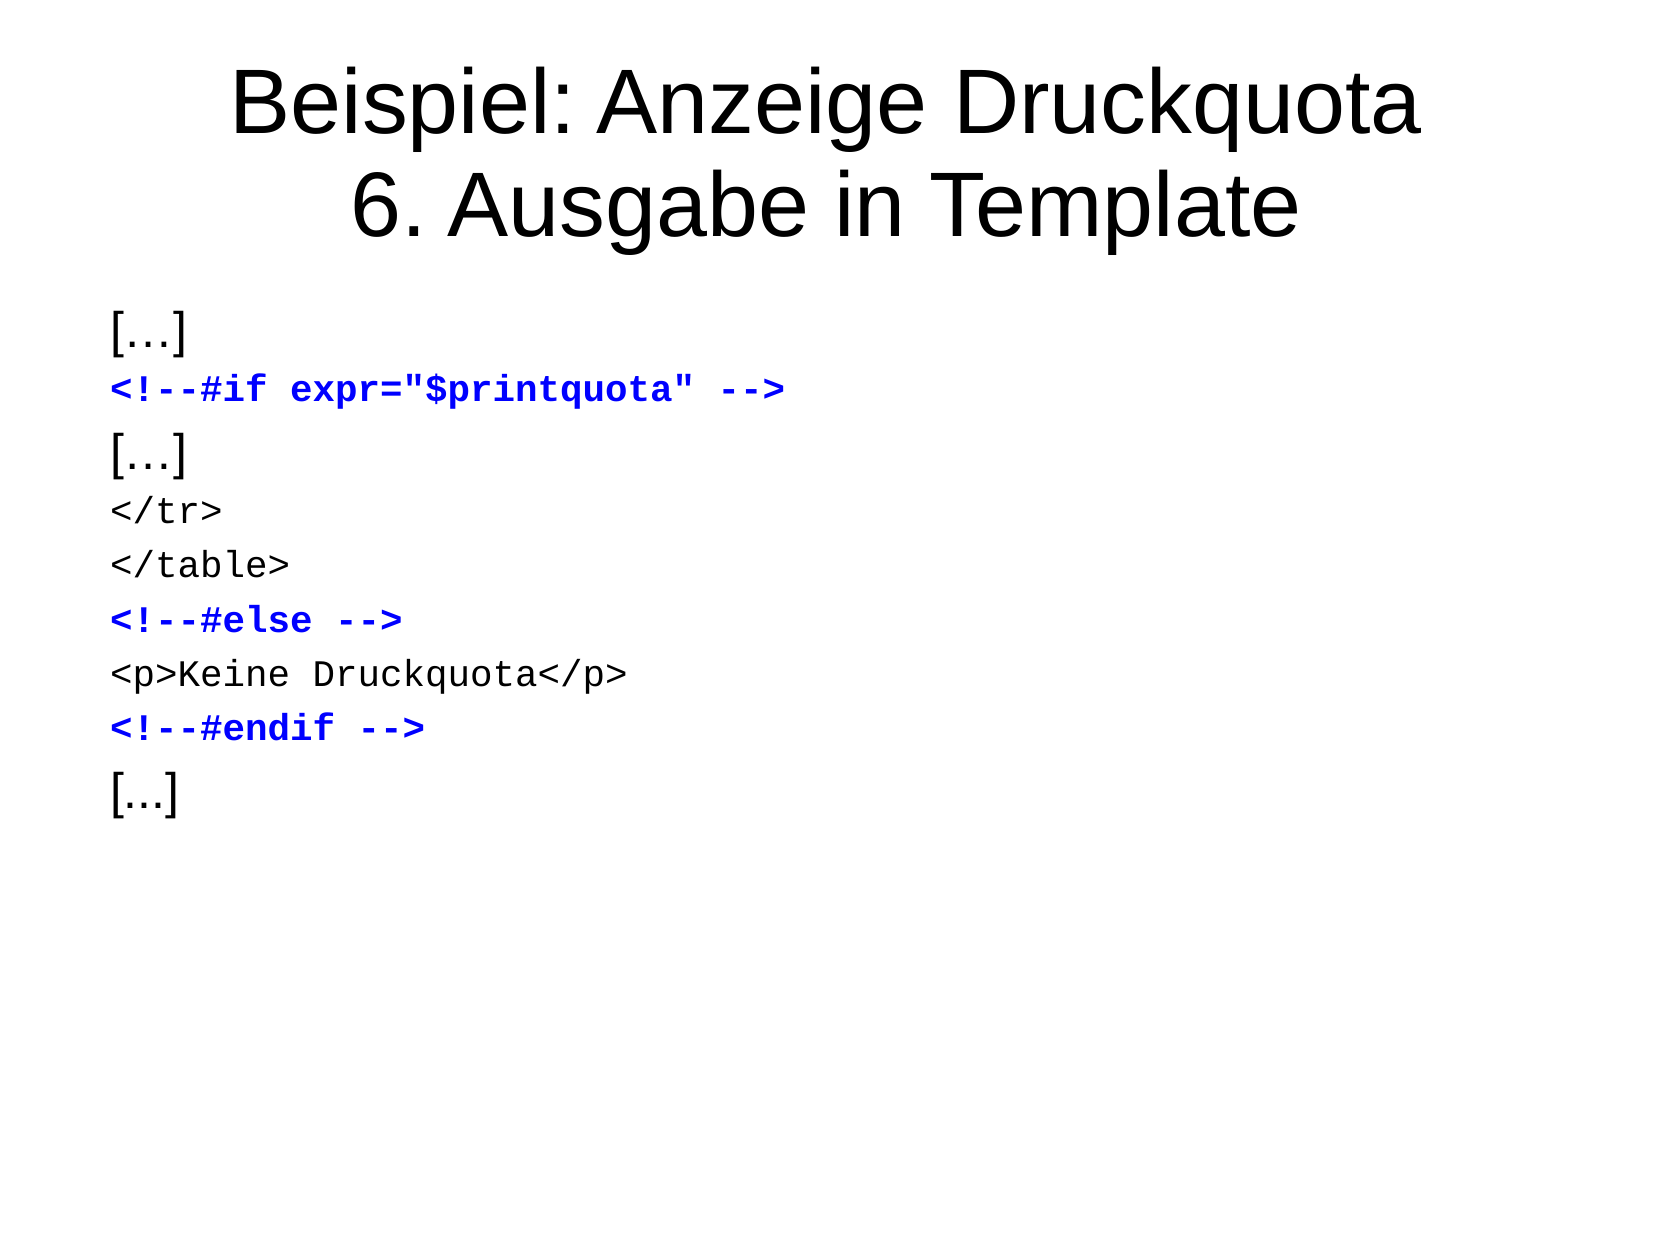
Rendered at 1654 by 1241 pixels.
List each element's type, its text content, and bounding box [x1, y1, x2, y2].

text_box […] <!--#if expr="$printquota" --> […] </tr> </table> <!--#else --> <p>Keine Druckquota</p> <!--#endif --> [...] [88, 295, 1565, 1182]
title Beispiel: Anzeige Druckquota 6. Ausgabe in Template [82, 49, 1571, 257]
